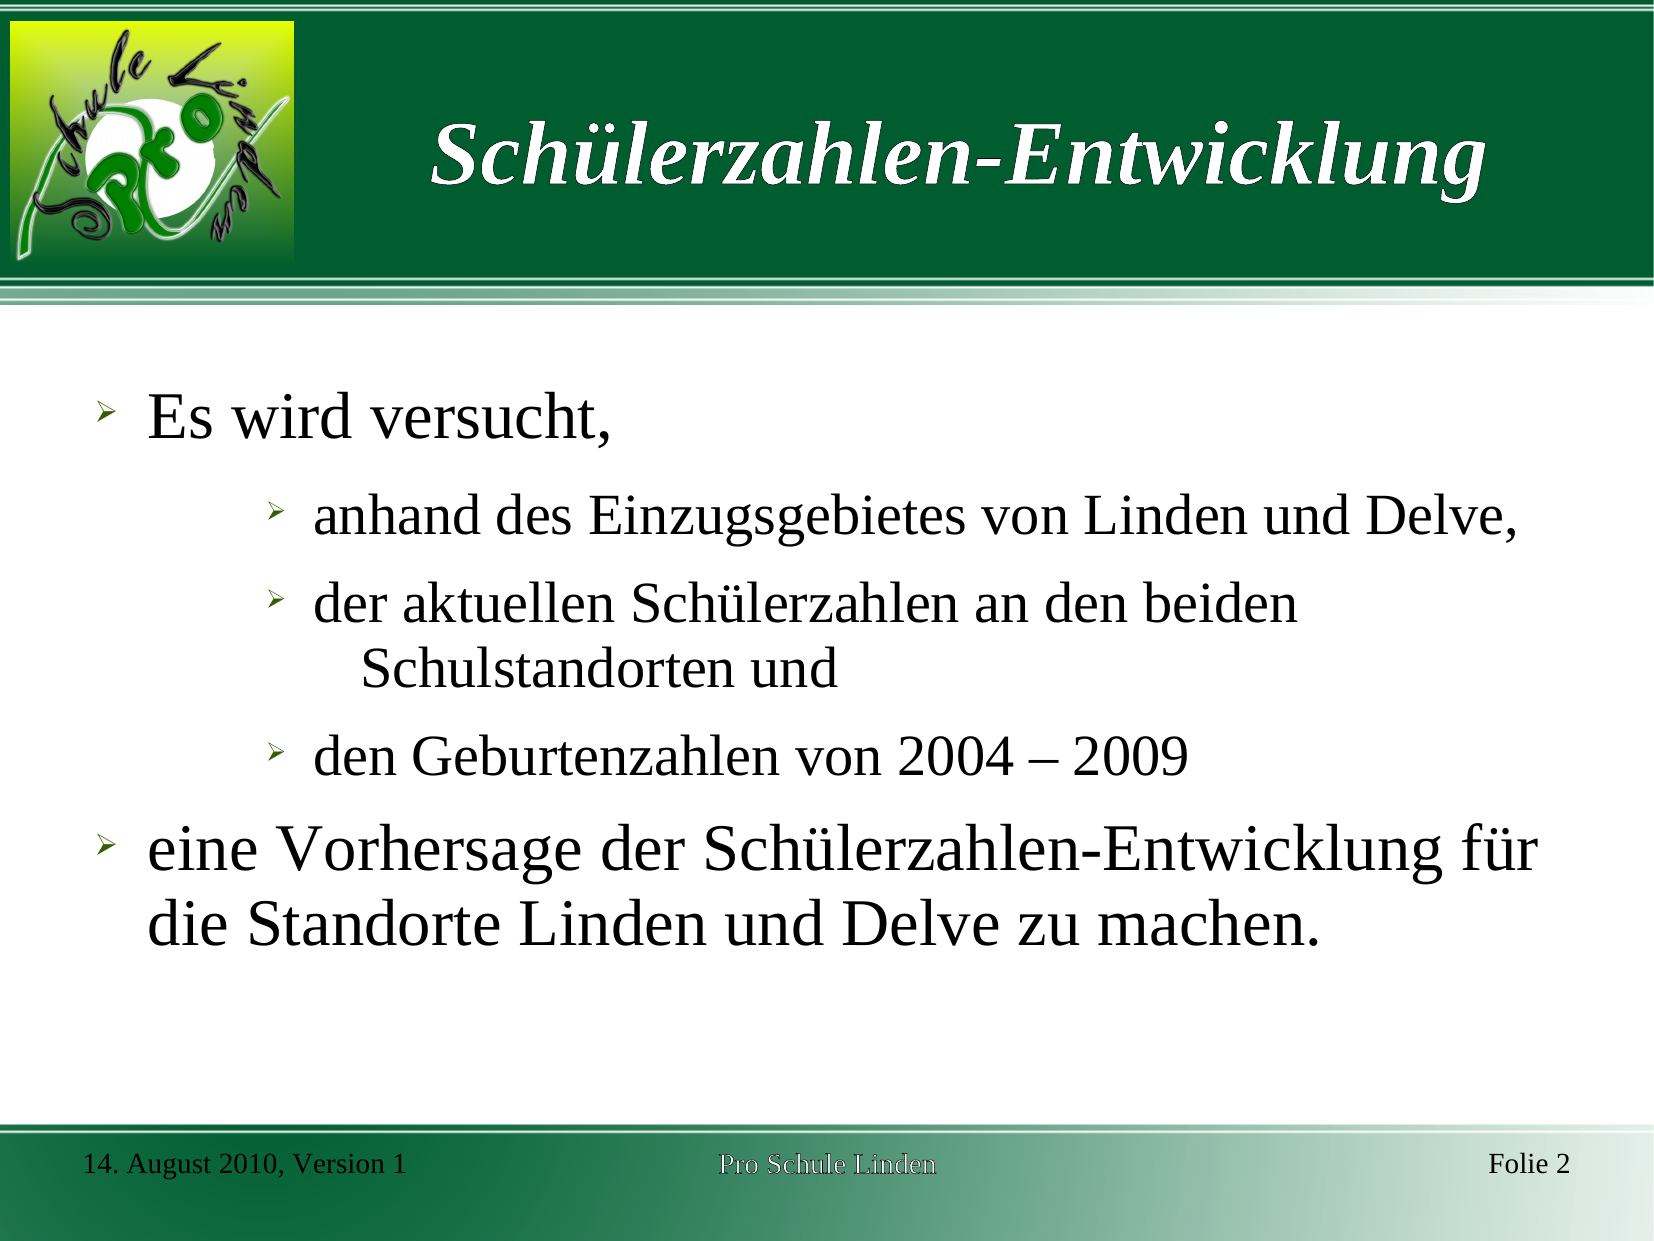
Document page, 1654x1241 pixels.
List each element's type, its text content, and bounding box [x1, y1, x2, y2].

title Schülerzahlen-Entwicklung [295, 49, 1625, 257]
list Es wird versucht, anhand des Einzugsgebietes von Linden und Delve, der aktuellen Schülerzahlen an den beiden Schulstandorten und den Geburtenzahlen von 2004 – 2009 eine Vorhersage der Schülerzahlen-Entwicklung für die Standorte Linden und Delve zu machen. [76, 378, 1565, 1093]
picture [0, 1123, 1654, 1241]
picture [0, 0, 1654, 305]
